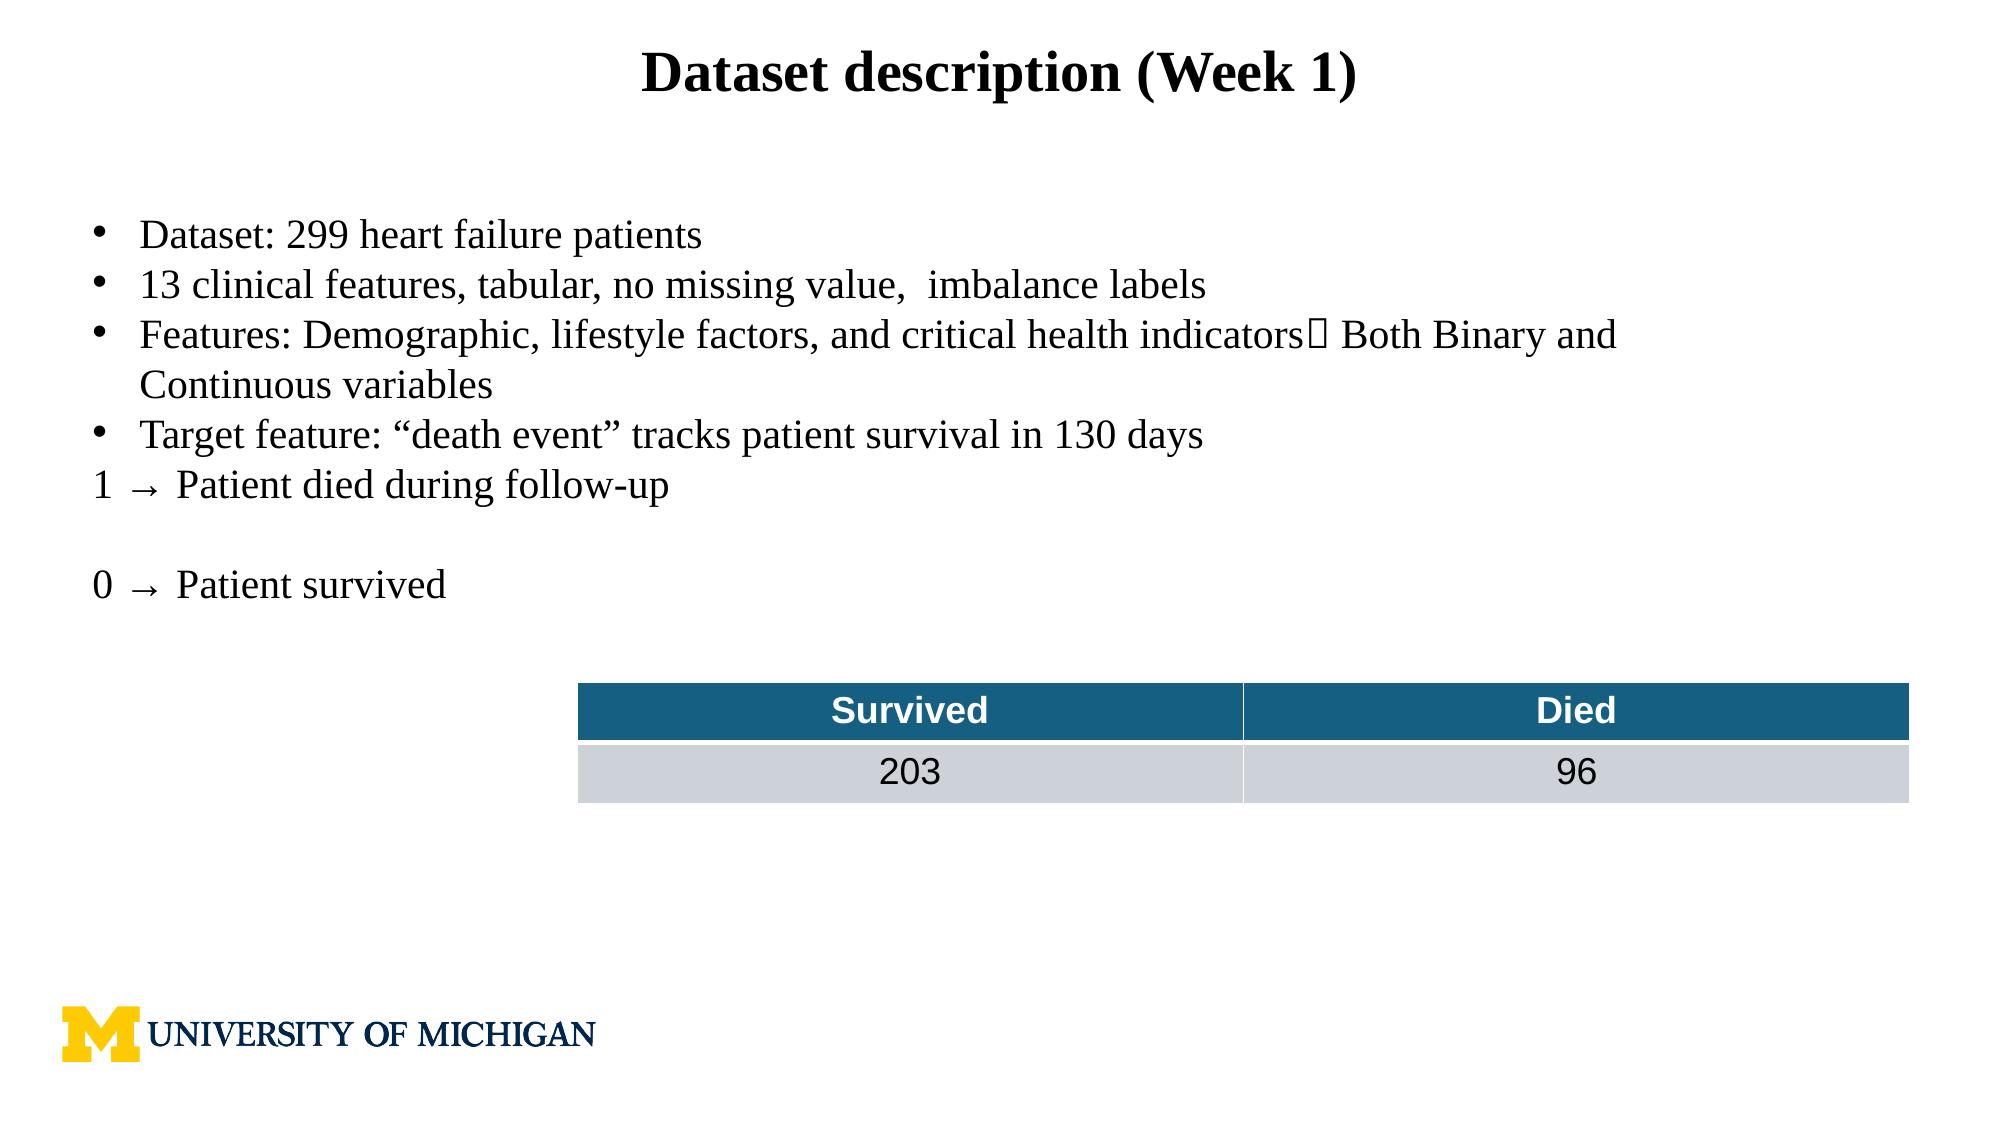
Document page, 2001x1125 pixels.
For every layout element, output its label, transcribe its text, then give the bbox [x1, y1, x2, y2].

table_cell 203 [578, 745, 1243, 803]
text_box Dataset: 299 heart failure patients 13 clinical features, tabular, no missing value, imbalance labels Features: Demographic, lifestyle factors, and critical health indicators Both Binary and Continuous variables Target feature: “death event” tracks patient survival in 130 days 1 → Patient died during follow-up 0 → Patient survived [77, 199, 1762, 615]
table_cell 96 [1244, 745, 1909, 803]
text_box Dataset description (Week 1) [0, 25, 2000, 111]
table_header Died [1244, 683, 1909, 740]
picture [62, 1006, 596, 1062]
table_header Survived [578, 683, 1243, 740]
